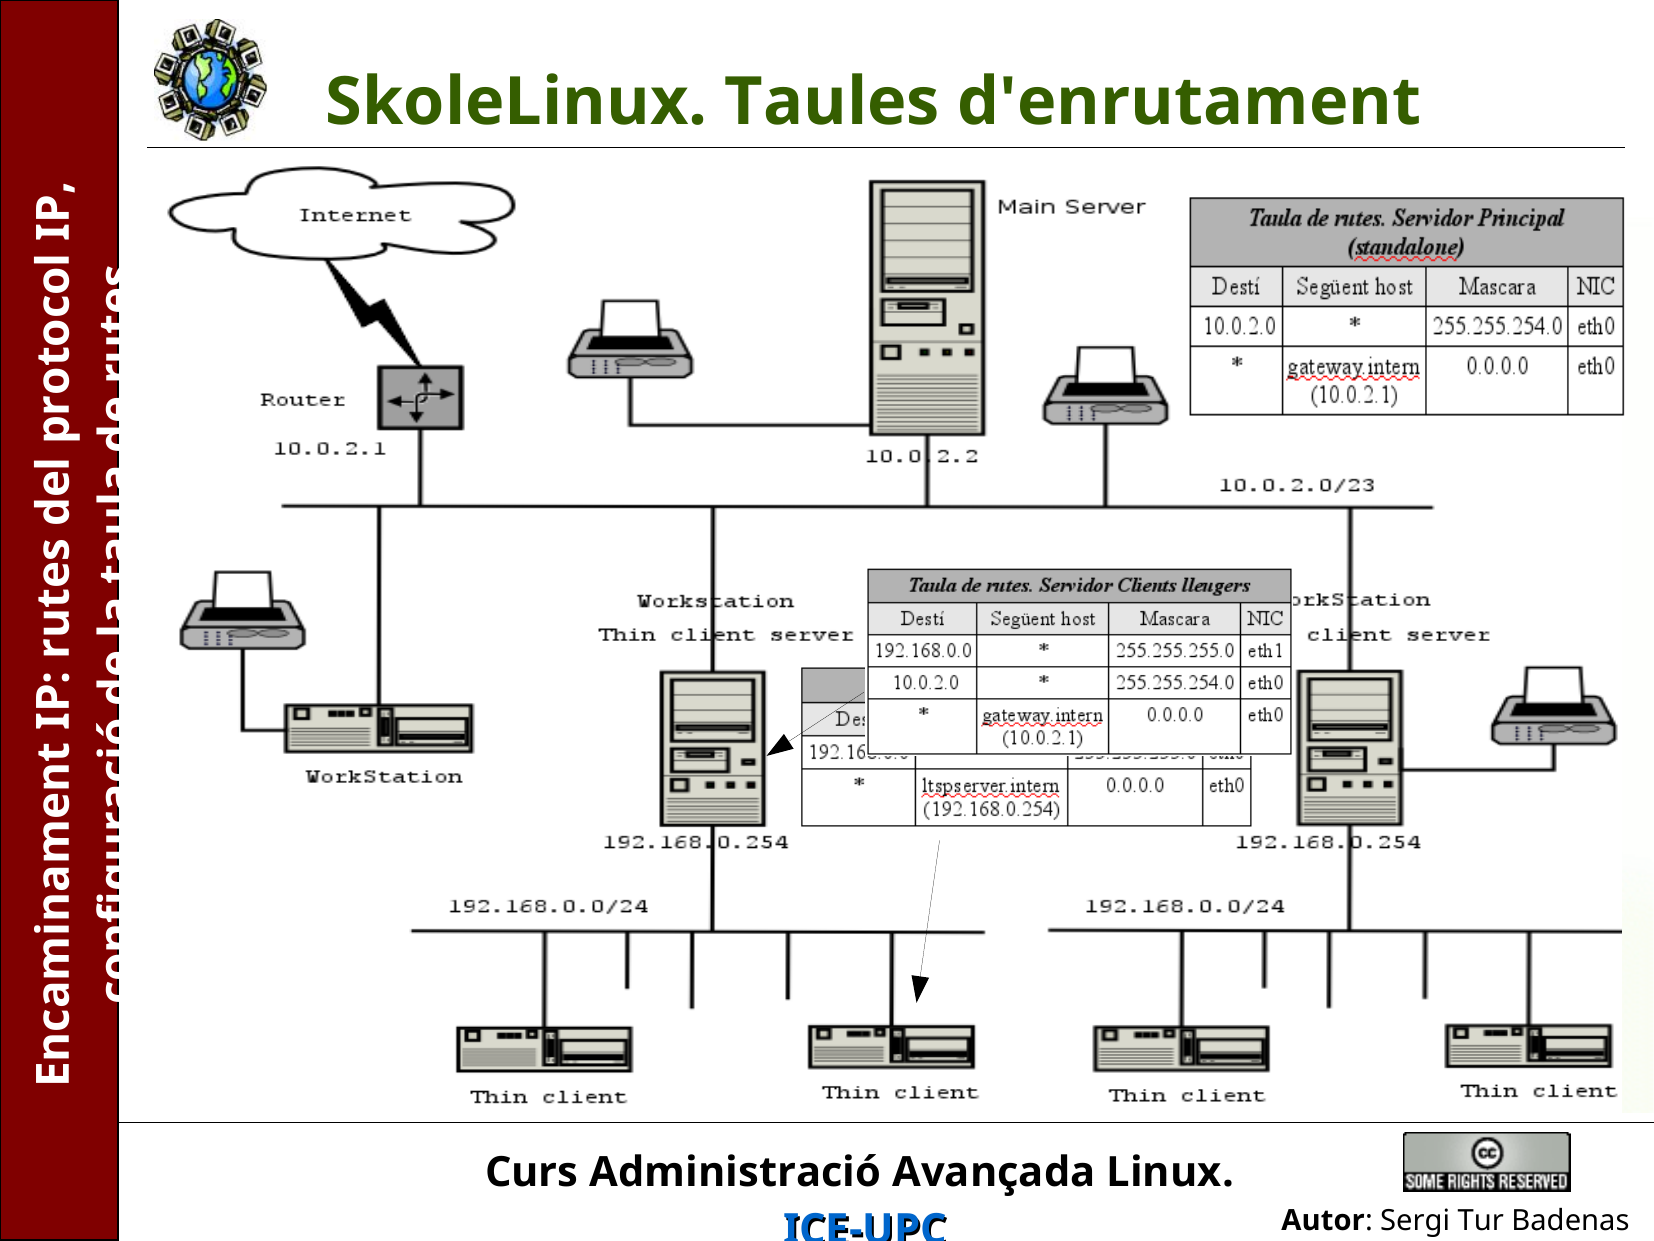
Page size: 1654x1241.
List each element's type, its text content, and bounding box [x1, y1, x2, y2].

title SkoleLinux. Taules d'enrutament [129, 49, 1619, 148]
picture [154, 19, 268, 49]
picture [164, 165, 1654, 1117]
picture [1403, 1132, 1571, 1192]
